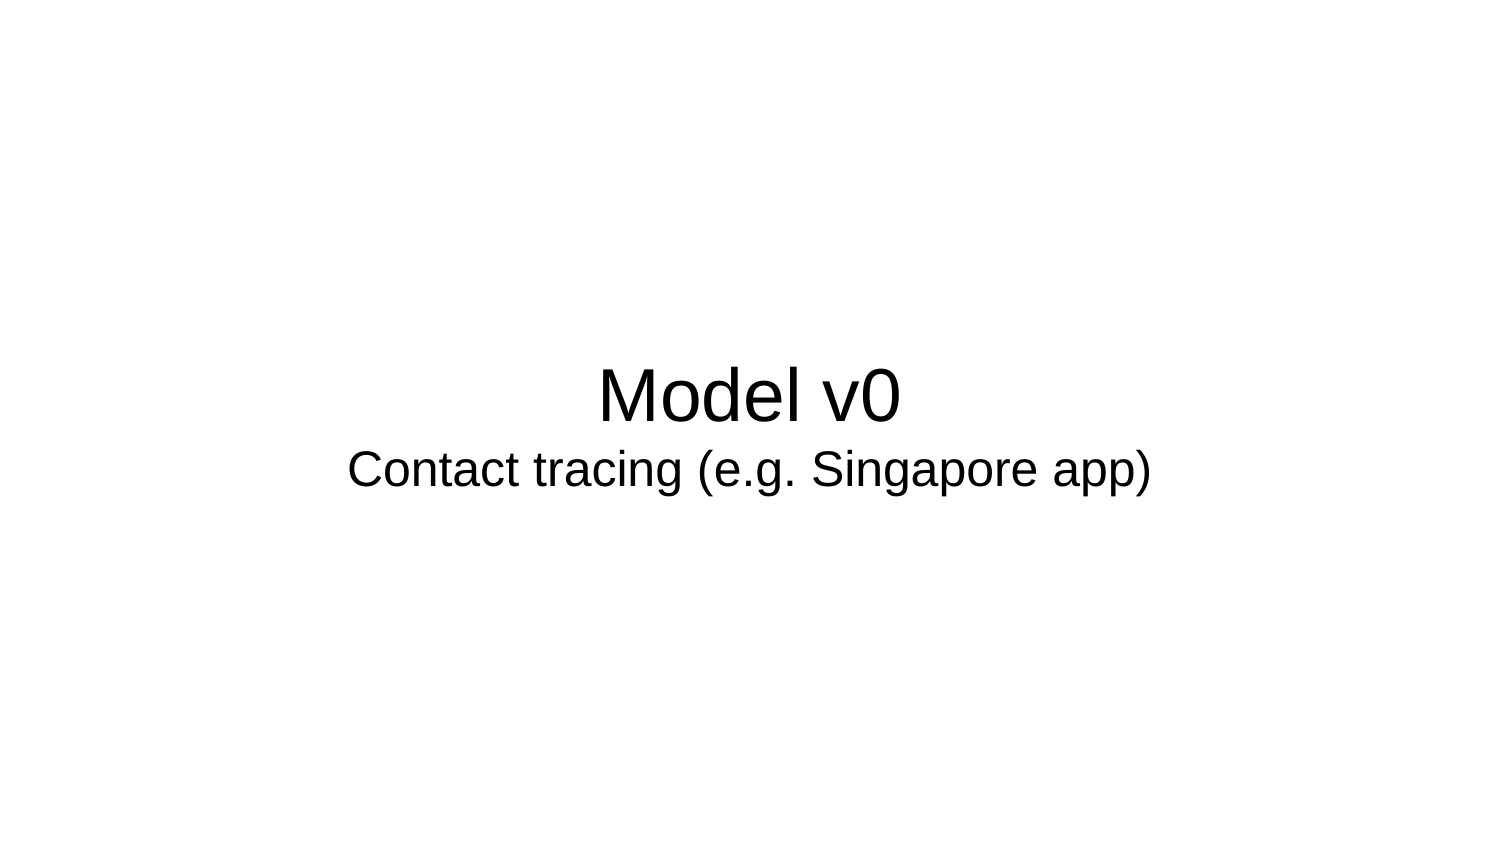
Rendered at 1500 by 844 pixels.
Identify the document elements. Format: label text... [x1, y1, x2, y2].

title Model v0 Contact tracing (e.g. Singapore app) [51, 352, 1449, 491]
